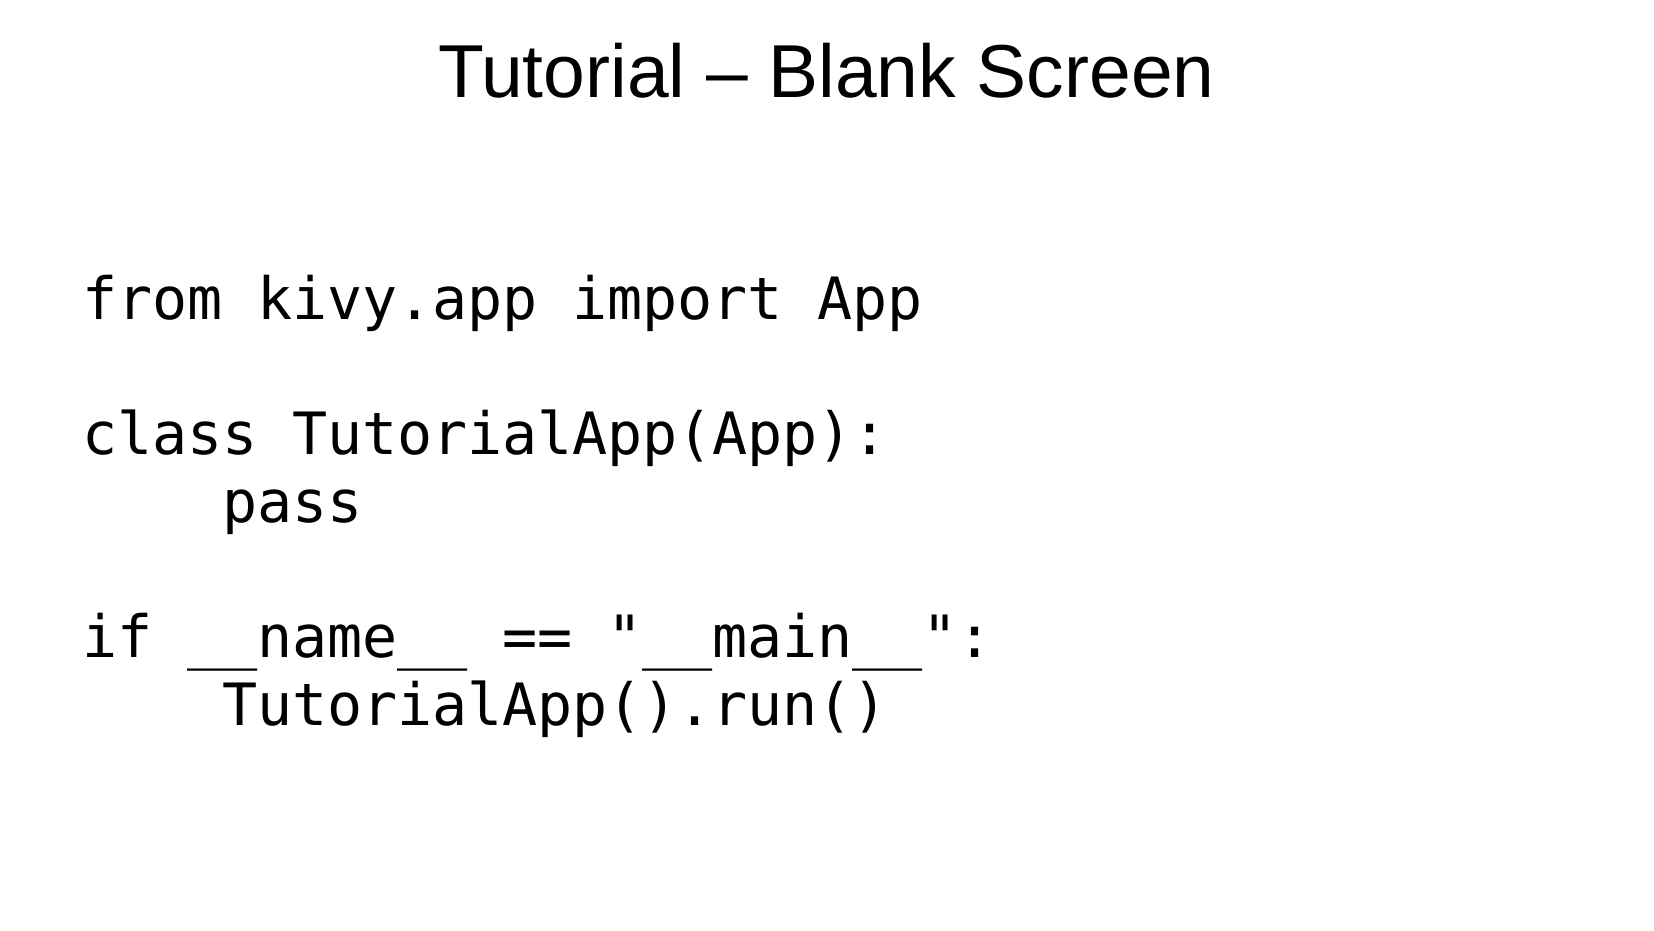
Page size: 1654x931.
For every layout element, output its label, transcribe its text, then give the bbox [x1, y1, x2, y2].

title Tutorial – Blank Screen [82, 13, 1571, 130]
subtitle from kivy.app import App class TutorialApp(App): pass if __name__ == "__main__": TutorialApp().run() [82, 265, 1571, 740]
